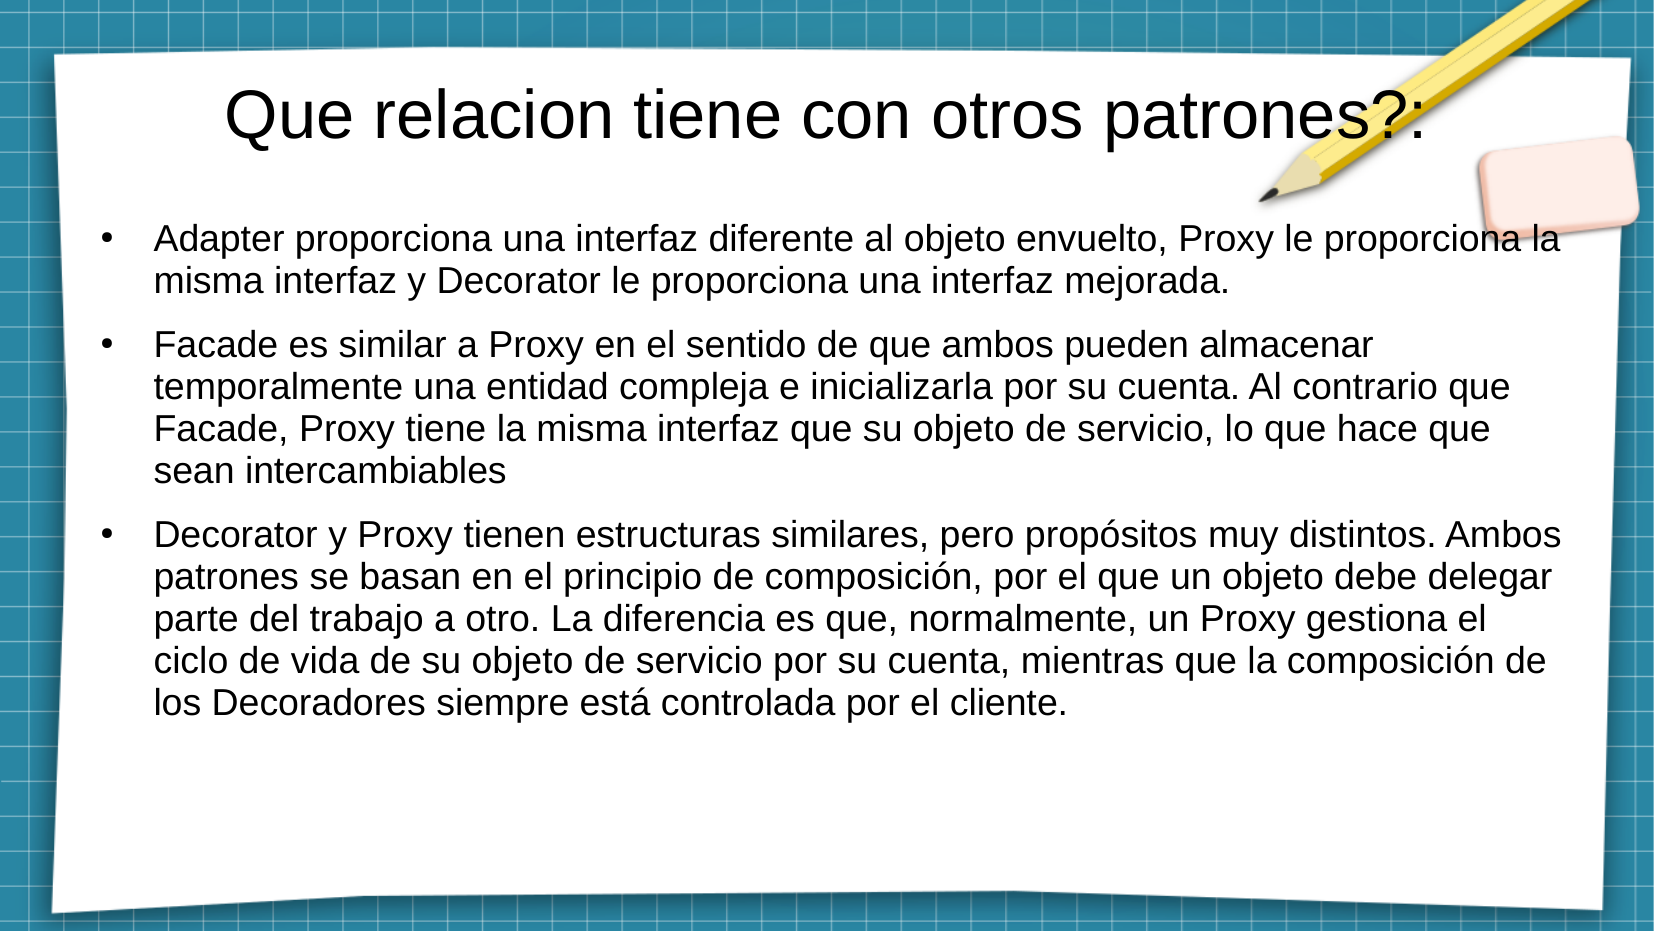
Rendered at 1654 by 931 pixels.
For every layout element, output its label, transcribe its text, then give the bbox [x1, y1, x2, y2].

title Que relacion tiene con otros patrones?: [82, 37, 1571, 193]
picture [0, 0, 1654, 931]
list Adapter proporciona una interfaz diferente al objeto envuelto, Proxy le proporciona la misma interfaz y Decorator le proporciona una interfaz mejorada. Facade es similar a Proxy en el sentido de que ambos pueden almacenar temporalmente una entidad compleja e inicializarla por su cuenta. Al contrario que Facade, Proxy tiene la misma interfaz que su objeto de servicio, lo que hace que sean intercambiables Decorator y Proxy tienen estructuras similares, pero propósitos muy distintos. Ambos patrones se basan en el principio de composición, por el que un objeto debe delegar parte del trabajo a otro. La diferencia es que, normalmente, un Proxy gestiona el ciclo de vida de su objeto de servicio por su cuenta, mientras que la composición de los Decoradores siempre está controlada por el cliente. [82, 217, 1571, 863]
